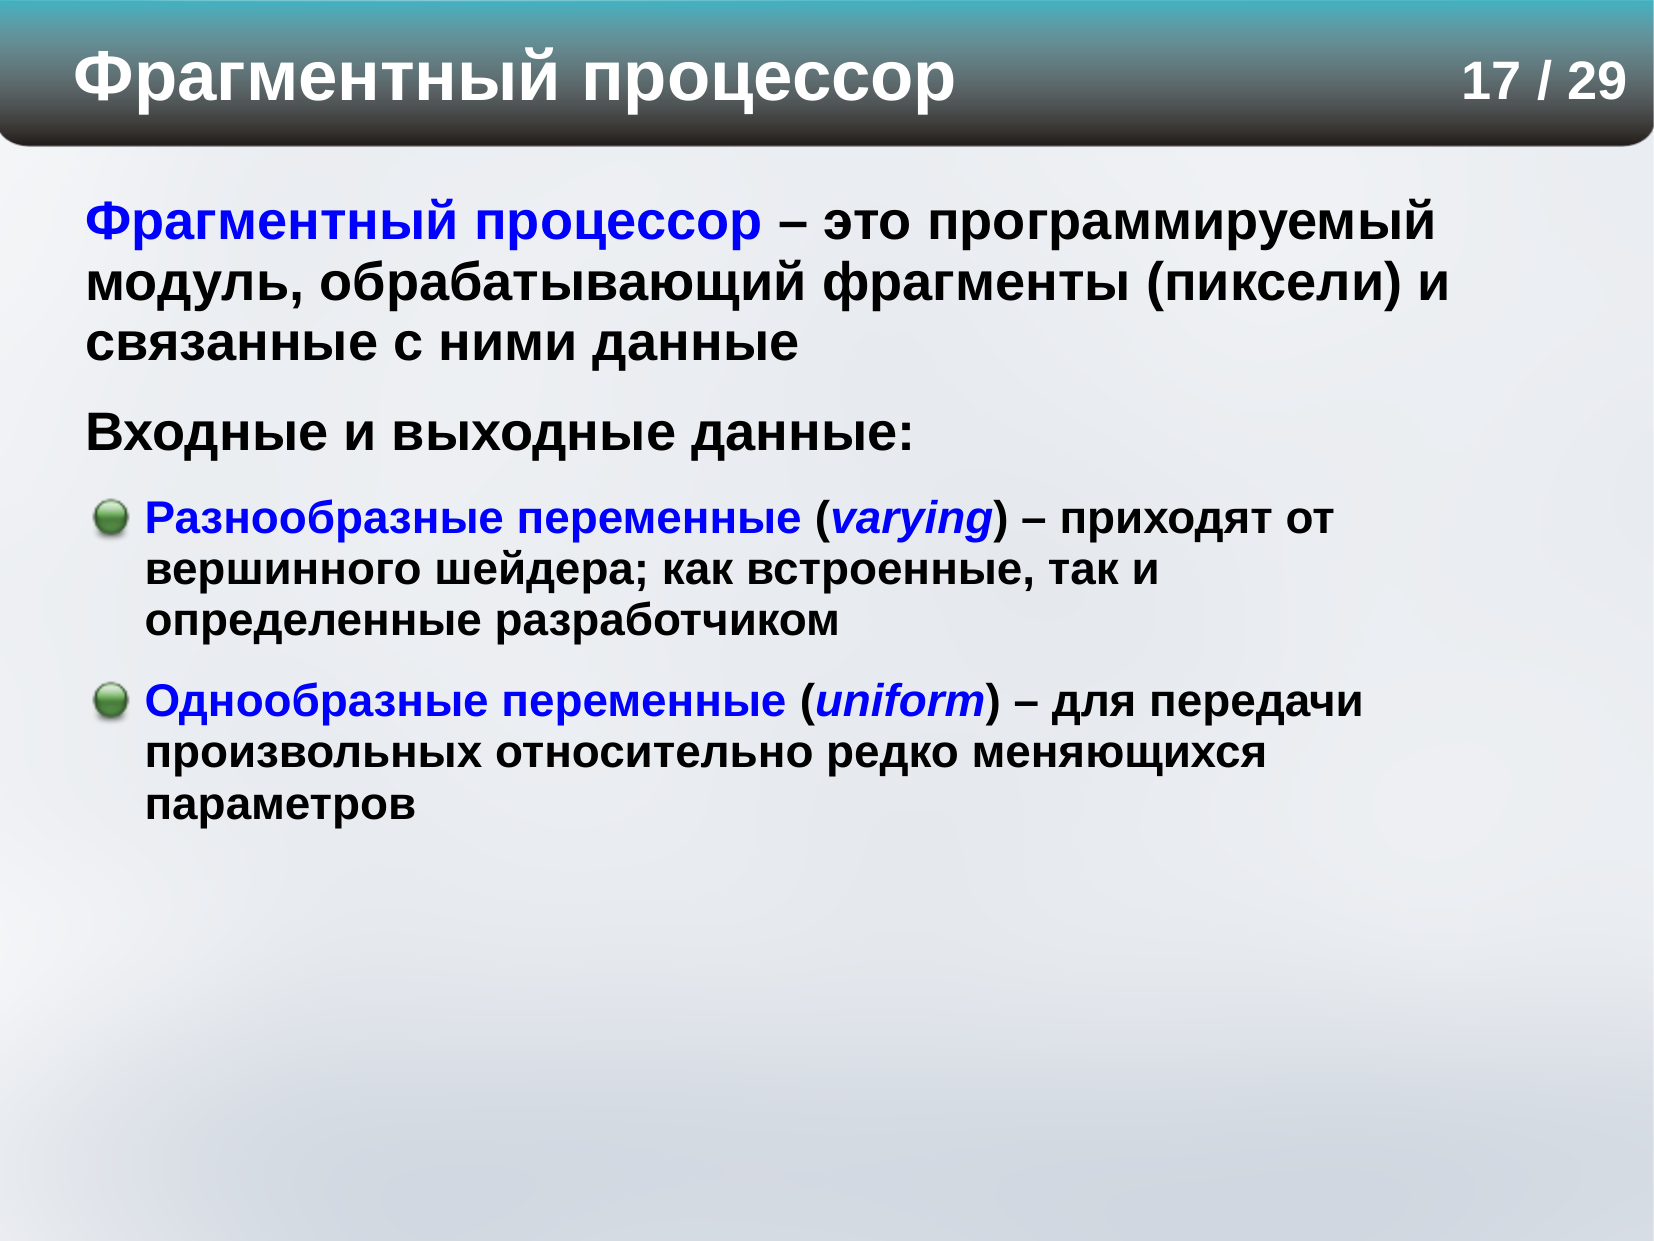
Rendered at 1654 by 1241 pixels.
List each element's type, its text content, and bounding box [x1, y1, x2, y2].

text_box <номер> / 29 [1446, 42, 1654, 179]
text_box Фрагментный процессор – это программируемый модуль, обрабатывающий фрагменты (пиксели) и связанные с ними данные Входные и выходные данные: Разнообразные переменные (varying) – приходят от вершинного шейдера; как встроенные, так и определенные разработчиком Однообразные переменные (uniform) – для передачи произвольных относительно редко меняющихся параметров [70, 183, 1506, 975]
picture [0, 0, 1654, 1241]
text_box Фрагментный процессор [59, 29, 1418, 124]
